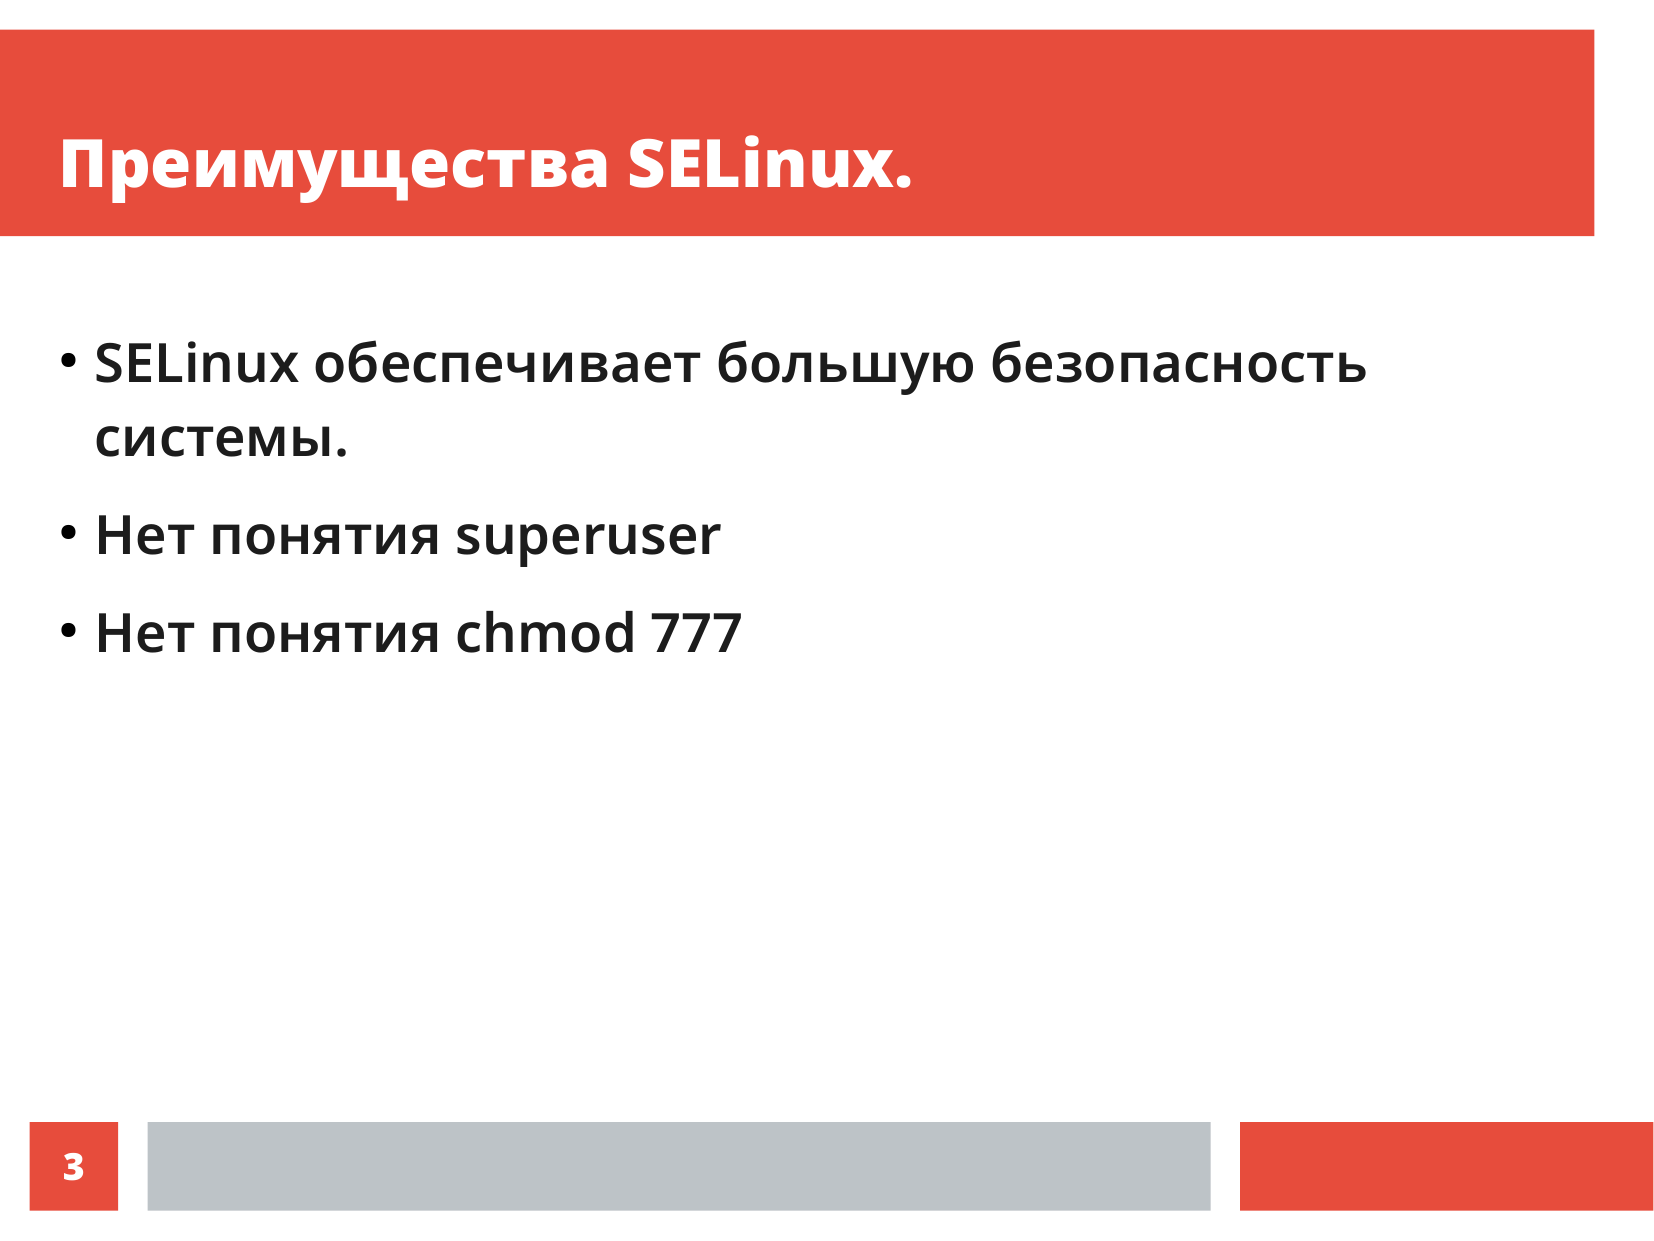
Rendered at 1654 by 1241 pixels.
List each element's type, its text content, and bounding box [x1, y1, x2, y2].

title Преимущества SELinux. [59, 59, 1595, 207]
list SELinux обеспечивает большую безопасность системы. Нет понятия superuser Нет понятия chmod 777 [59, 324, 1565, 1093]
